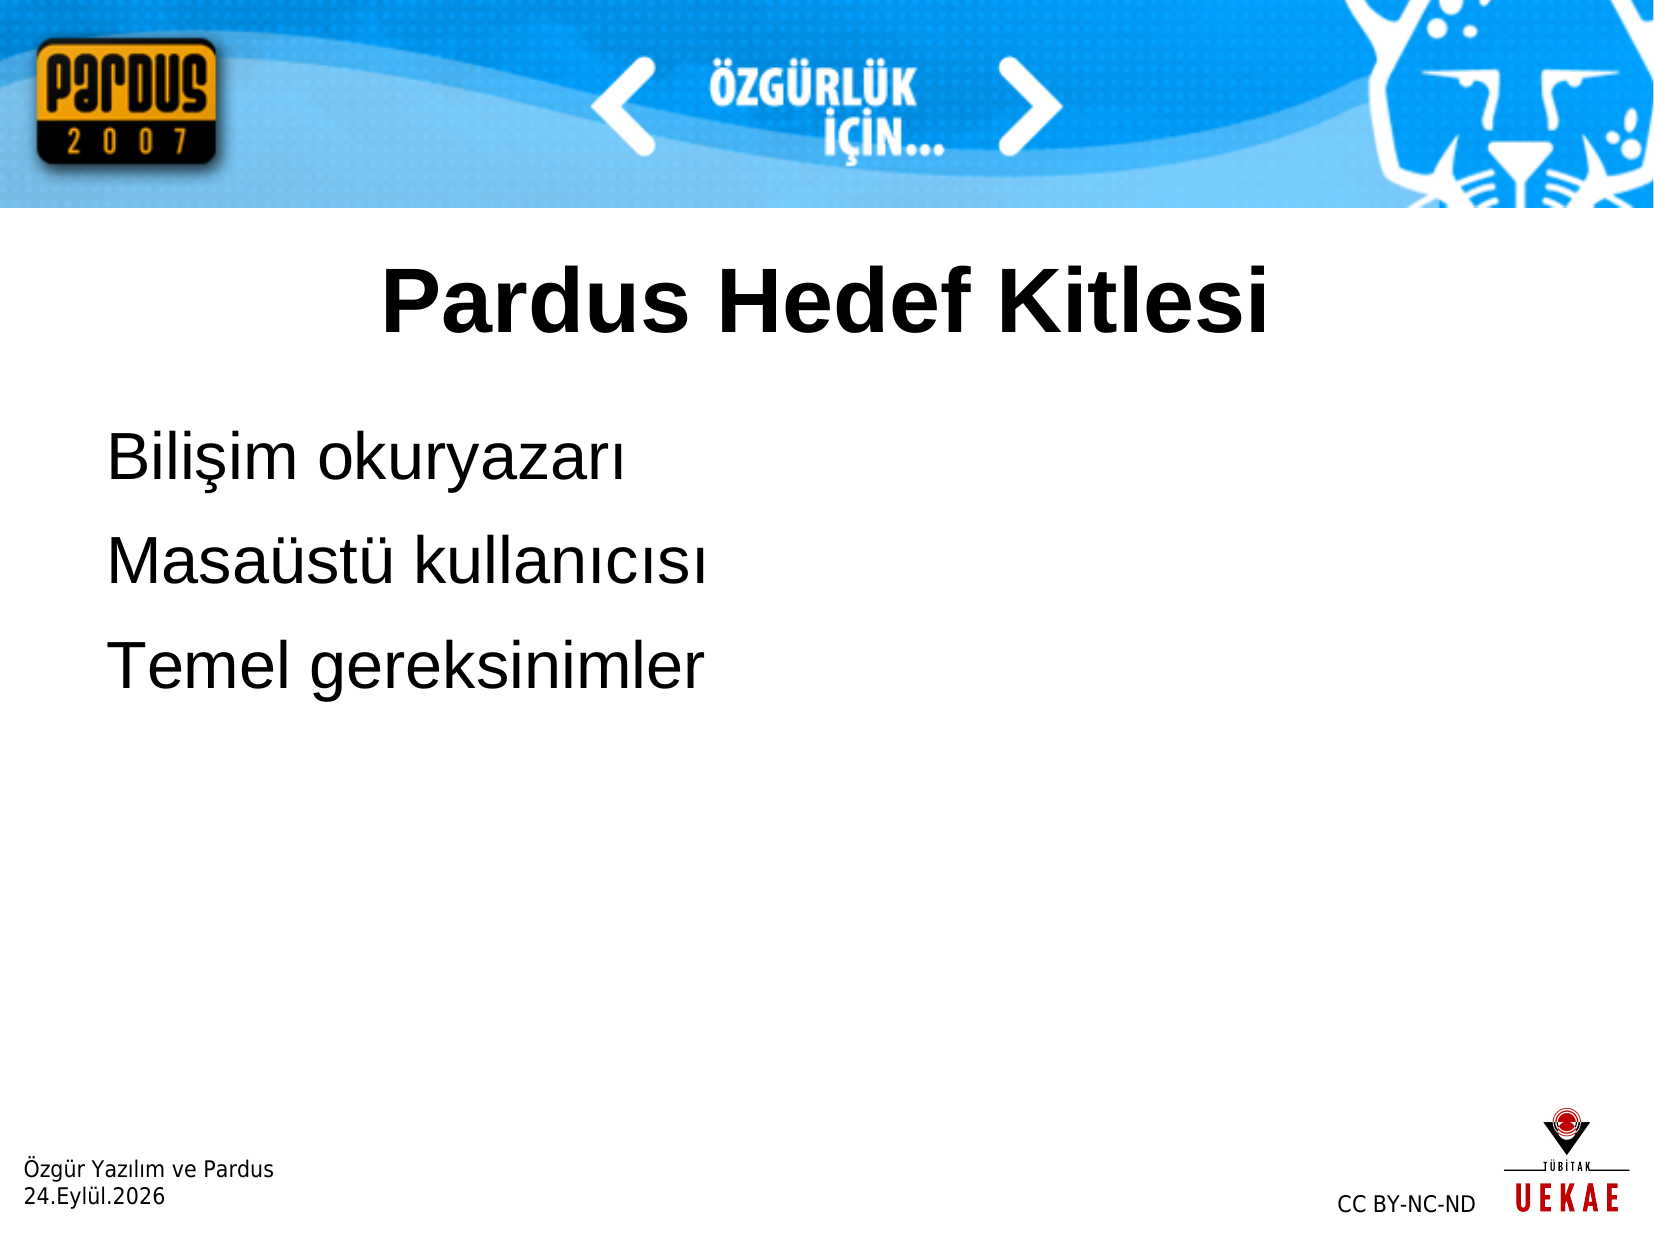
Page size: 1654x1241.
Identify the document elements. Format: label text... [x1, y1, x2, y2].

list Bilişim okuryazarı Masaüstü kullanıcısı Temel gereksinimler [88, 419, 1571, 1056]
picture [0, 0, 1654, 208]
title Pardus Hedef Kitlesi [82, 197, 1571, 405]
picture [1500, 1104, 1634, 1215]
